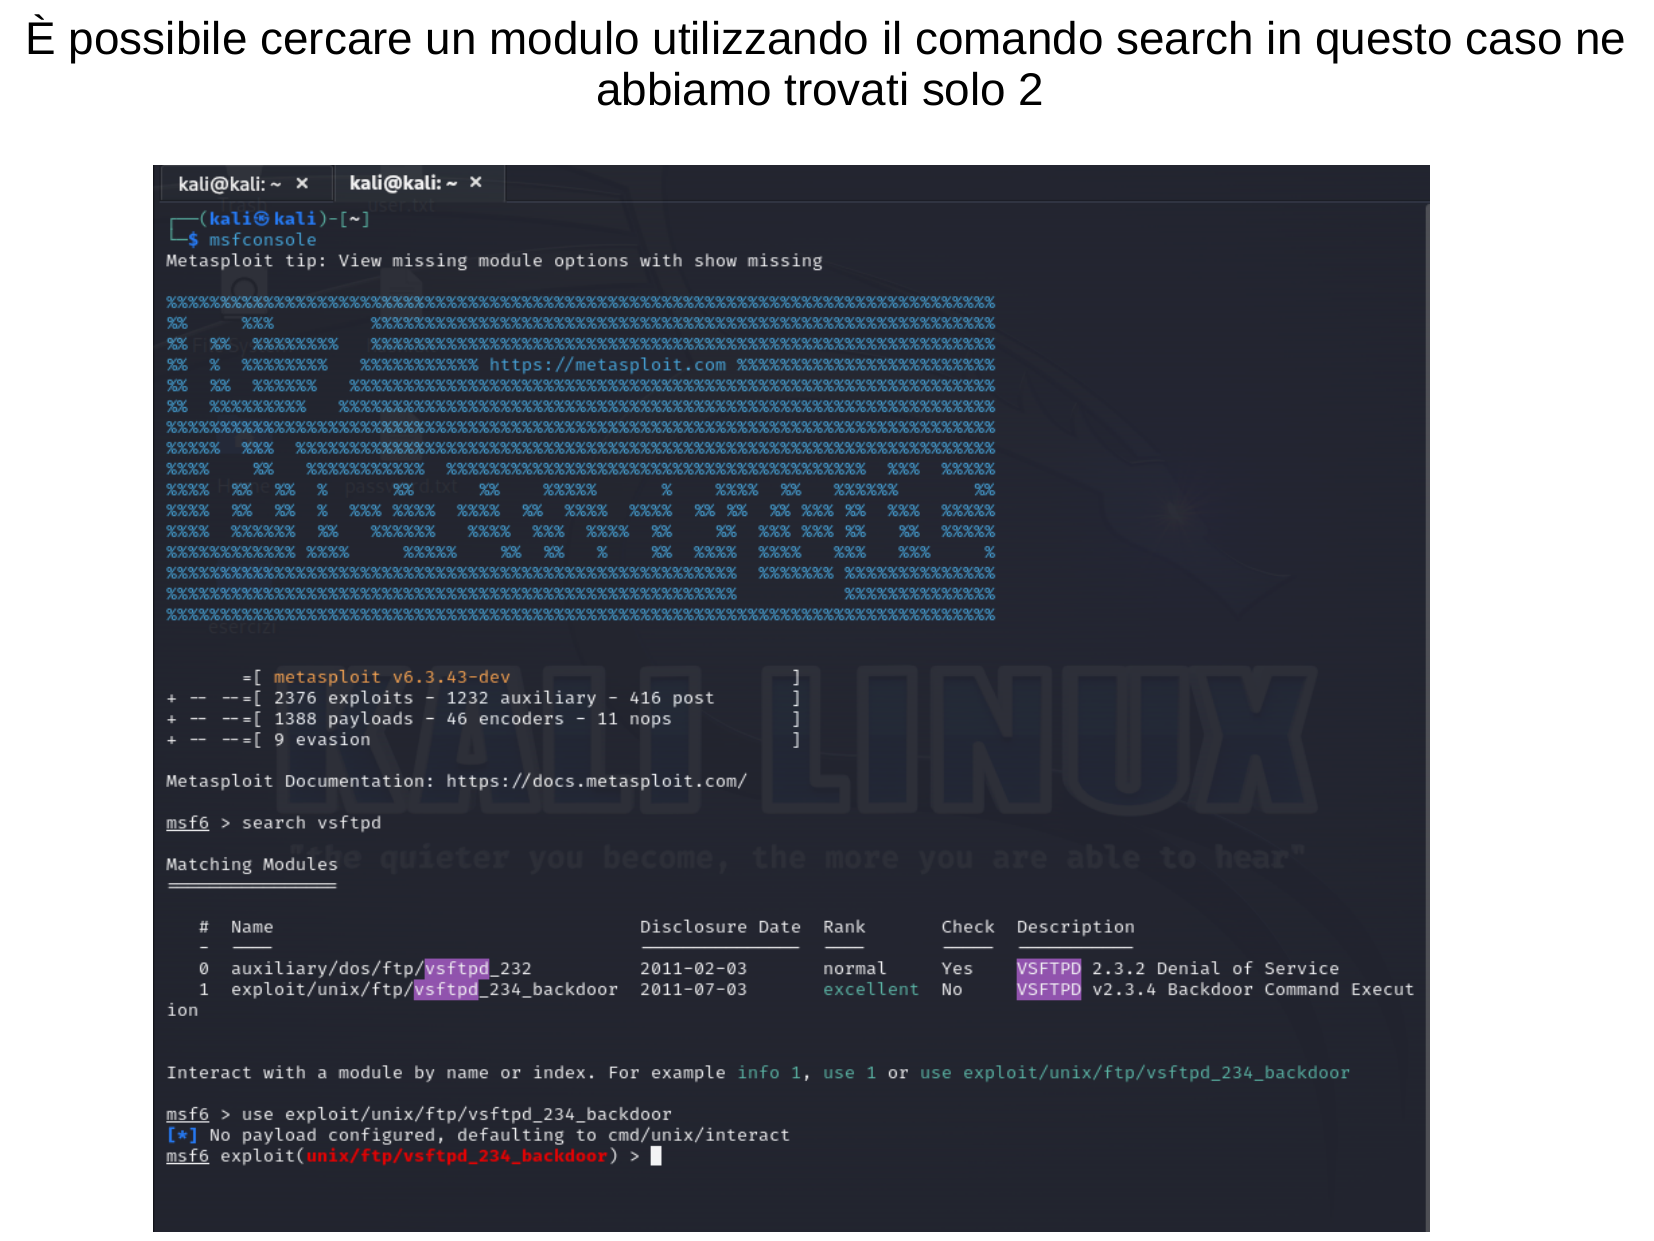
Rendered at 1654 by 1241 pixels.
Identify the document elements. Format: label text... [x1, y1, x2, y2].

title È possibile cercare un modulo utilizzando il comando search in questo caso ne abbiamo trovati solo 2 [0, 13, 1654, 167]
picture [153, 165, 1430, 1232]
